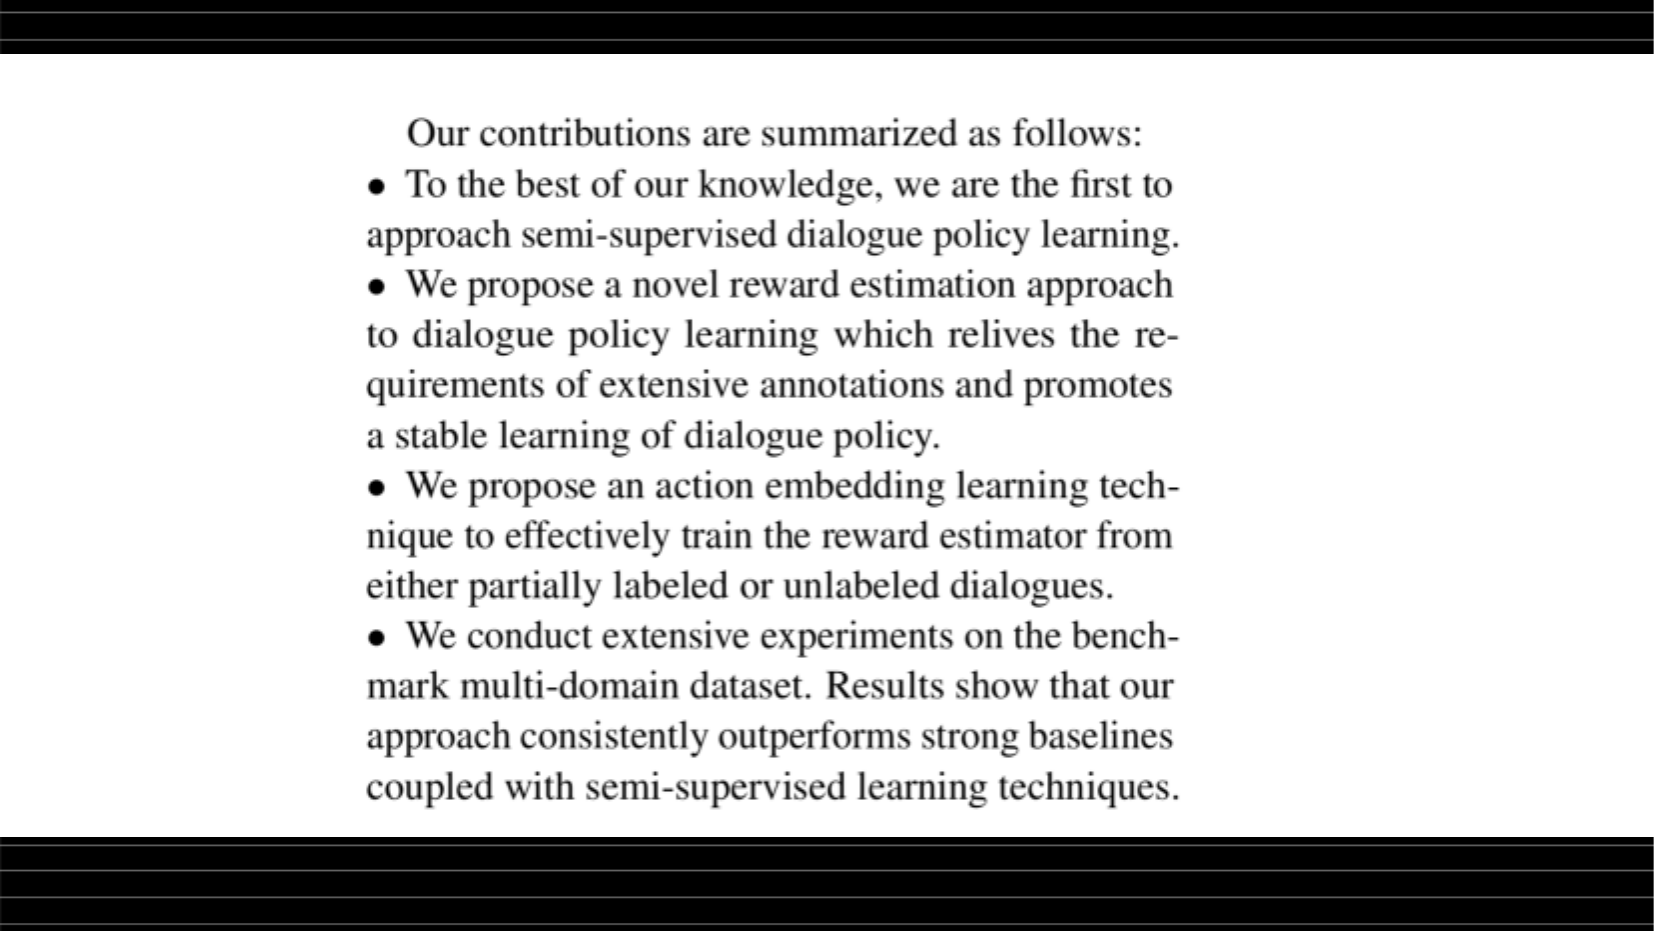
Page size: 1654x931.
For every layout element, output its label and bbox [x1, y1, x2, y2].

picture [0, 837, 1654, 931]
picture [0, 0, 1654, 54]
picture [345, 106, 1240, 832]
